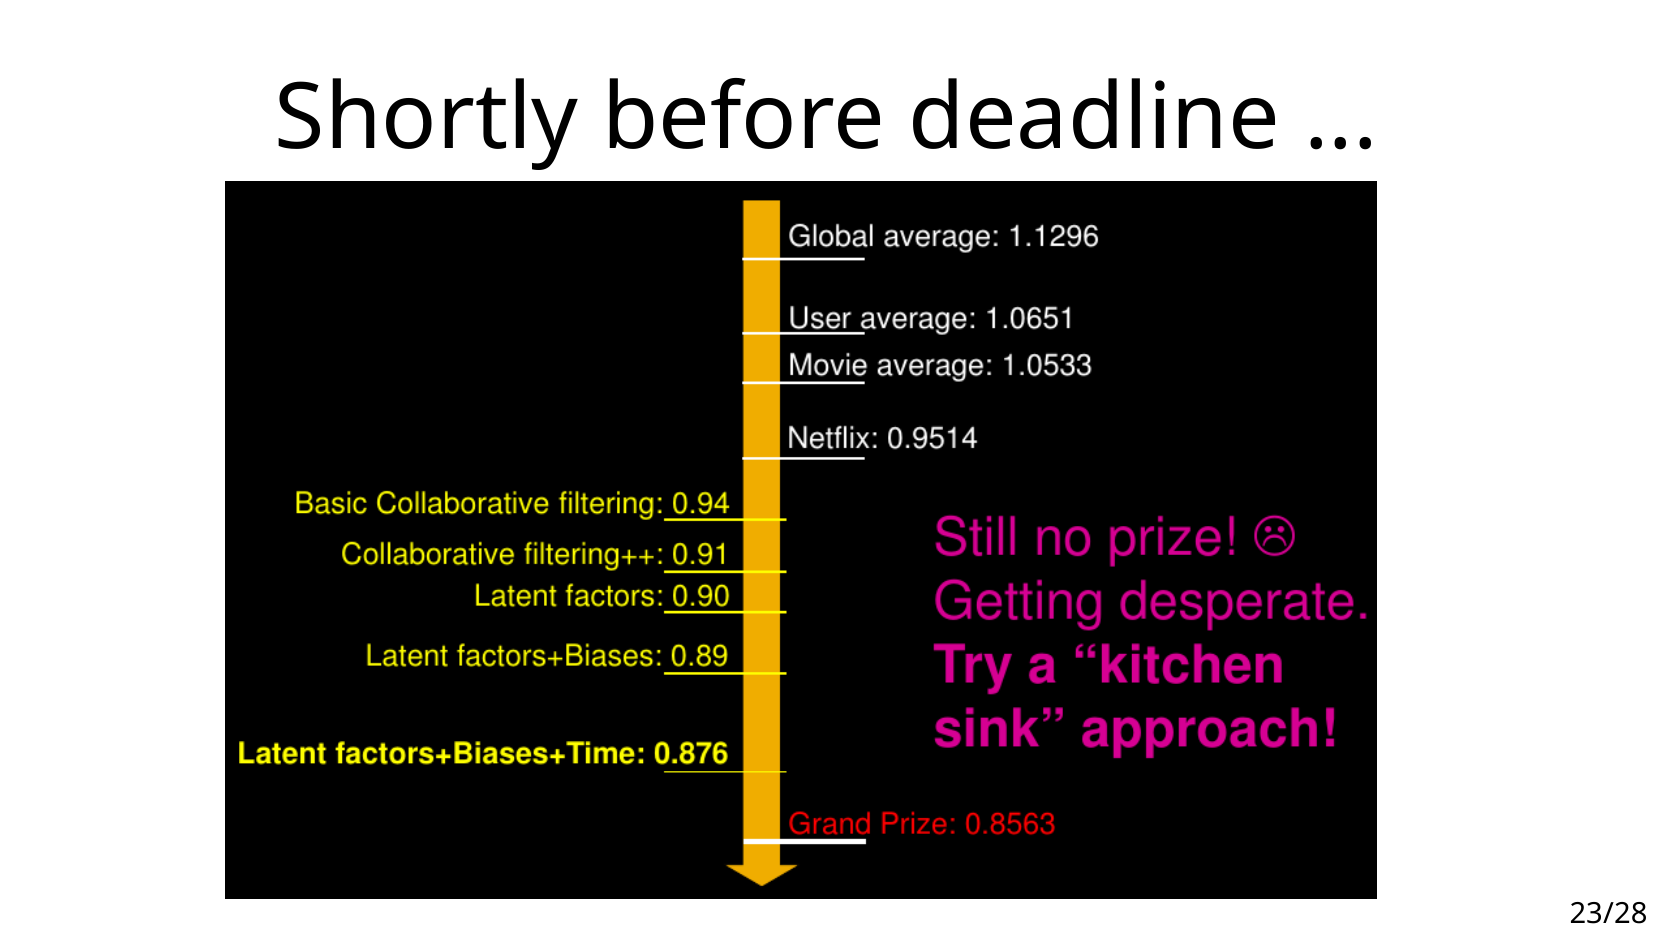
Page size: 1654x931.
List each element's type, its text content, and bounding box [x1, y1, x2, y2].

title Shortly before deadline ... [82, 1, 1571, 226]
picture [225, 181, 1377, 899]
